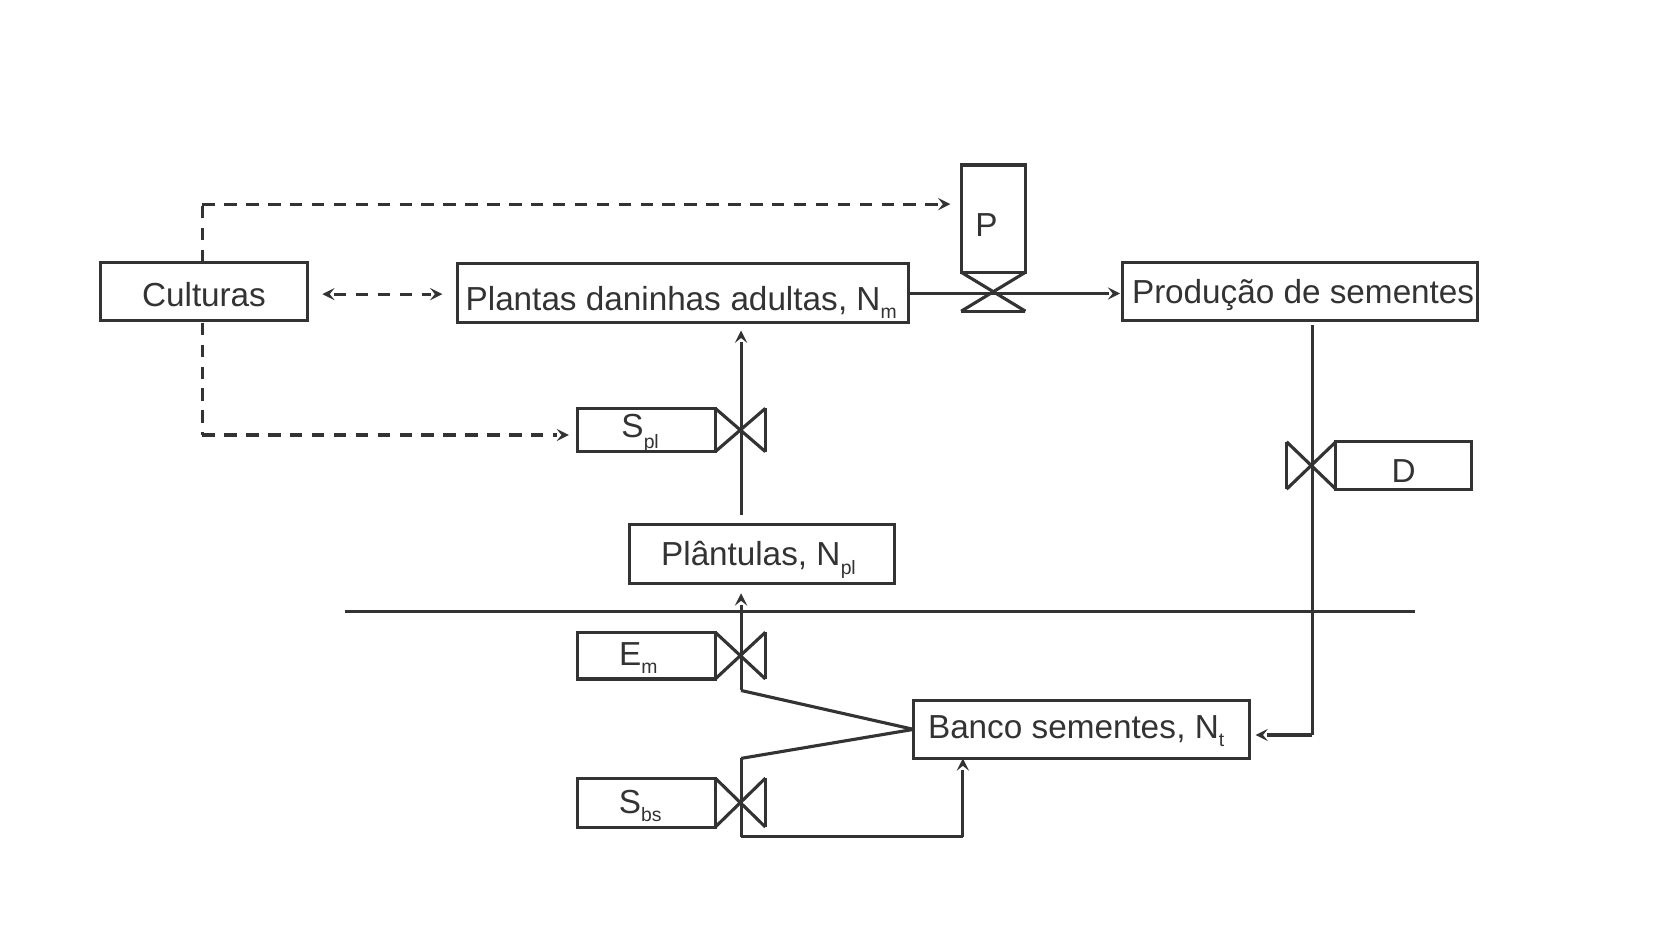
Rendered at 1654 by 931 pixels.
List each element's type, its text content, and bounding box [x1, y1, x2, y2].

text_box Culturas [127, 265, 333, 321]
text_box Em [604, 624, 673, 686]
text_box Produção de sementes [1117, 262, 1490, 318]
text_box Spl [606, 396, 674, 461]
text_box Sbs [603, 772, 677, 834]
text_box D [1376, 441, 1431, 498]
text_box Banco sementes, Nt [913, 697, 1240, 759]
text_box Plântulas, Npl [646, 524, 871, 586]
text_box Plantas daninhas adultas, Nm [450, 269, 912, 331]
text_box P [960, 195, 1013, 251]
